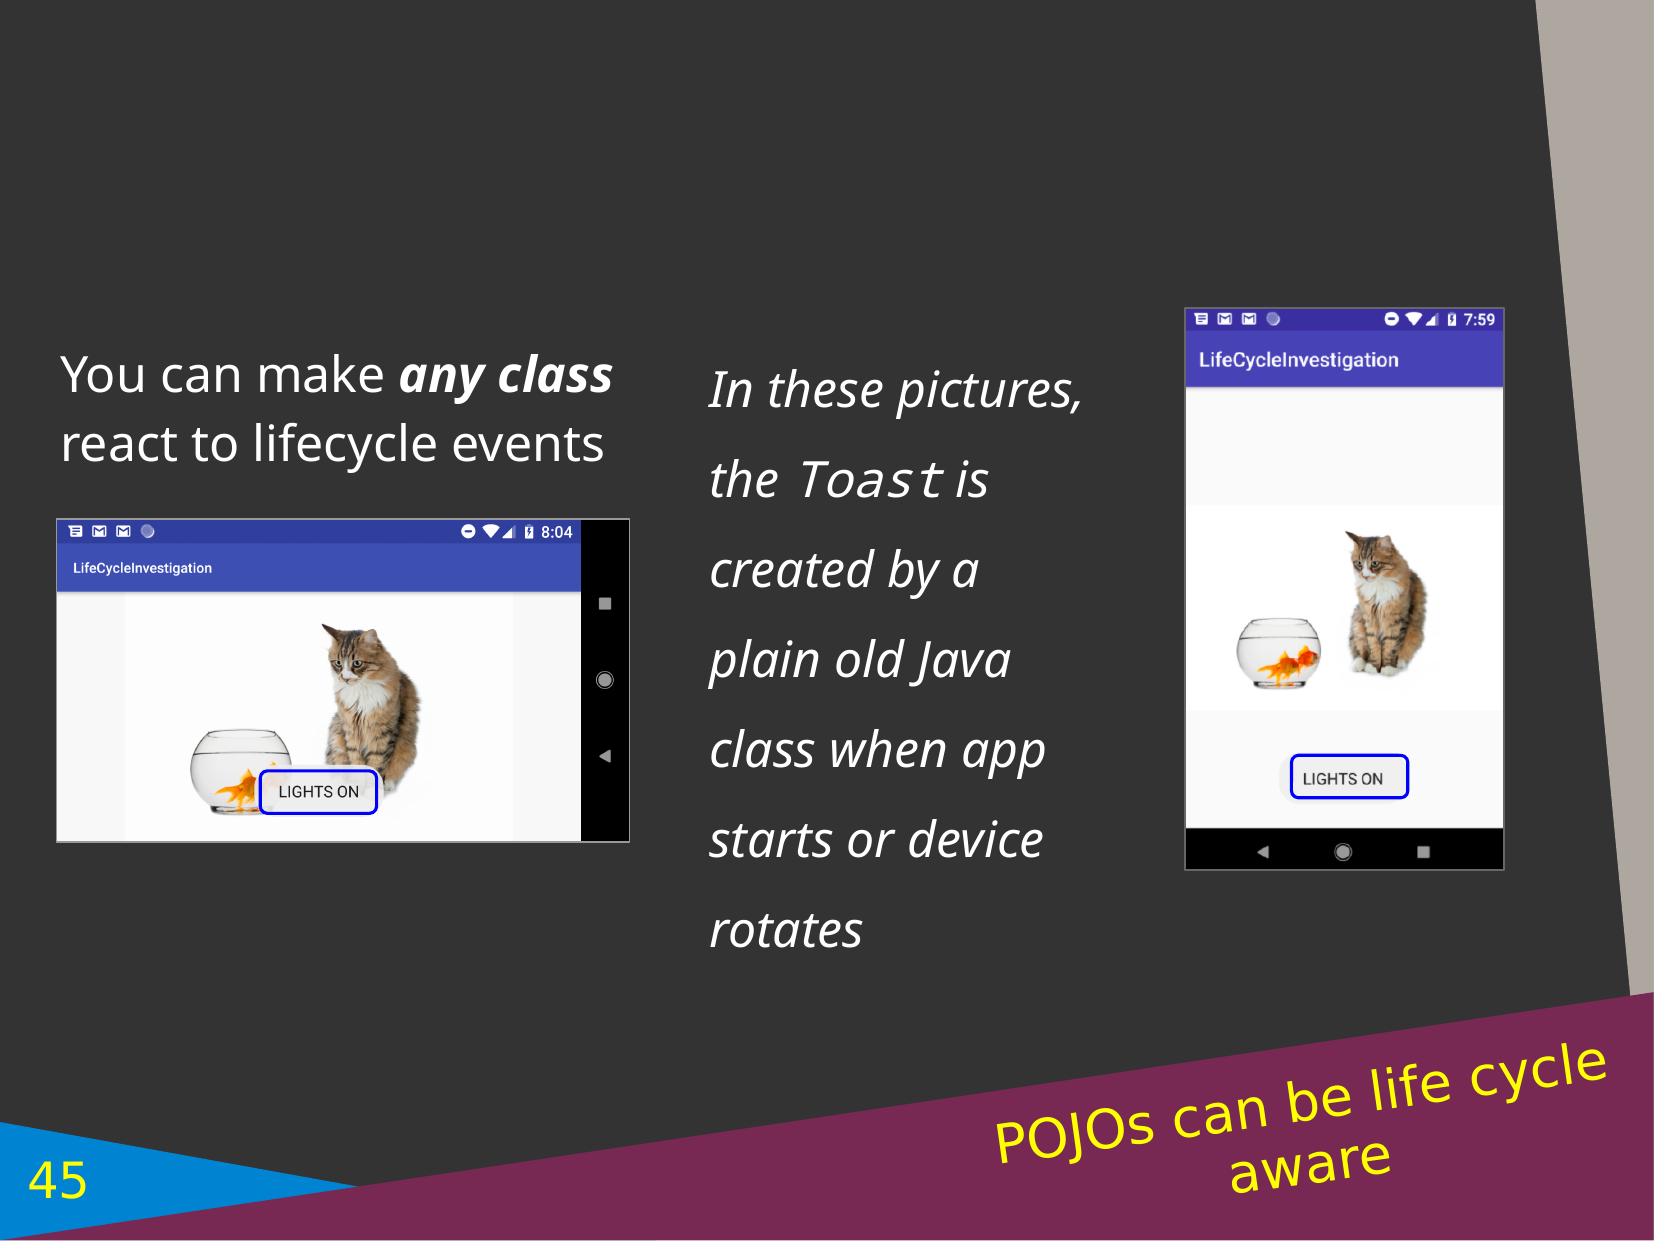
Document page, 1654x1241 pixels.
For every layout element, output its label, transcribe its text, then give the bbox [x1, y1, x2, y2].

list In these pictures, the Toast is created by a plain old Java class when app starts or device rotates [694, 312, 1117, 755]
list You can make any class react to lifecycle events [45, 318, 678, 487]
picture [1185, 308, 1504, 870]
title POJOs can be life cycle aware [956, 995, 1654, 1241]
picture [57, 519, 629, 842]
